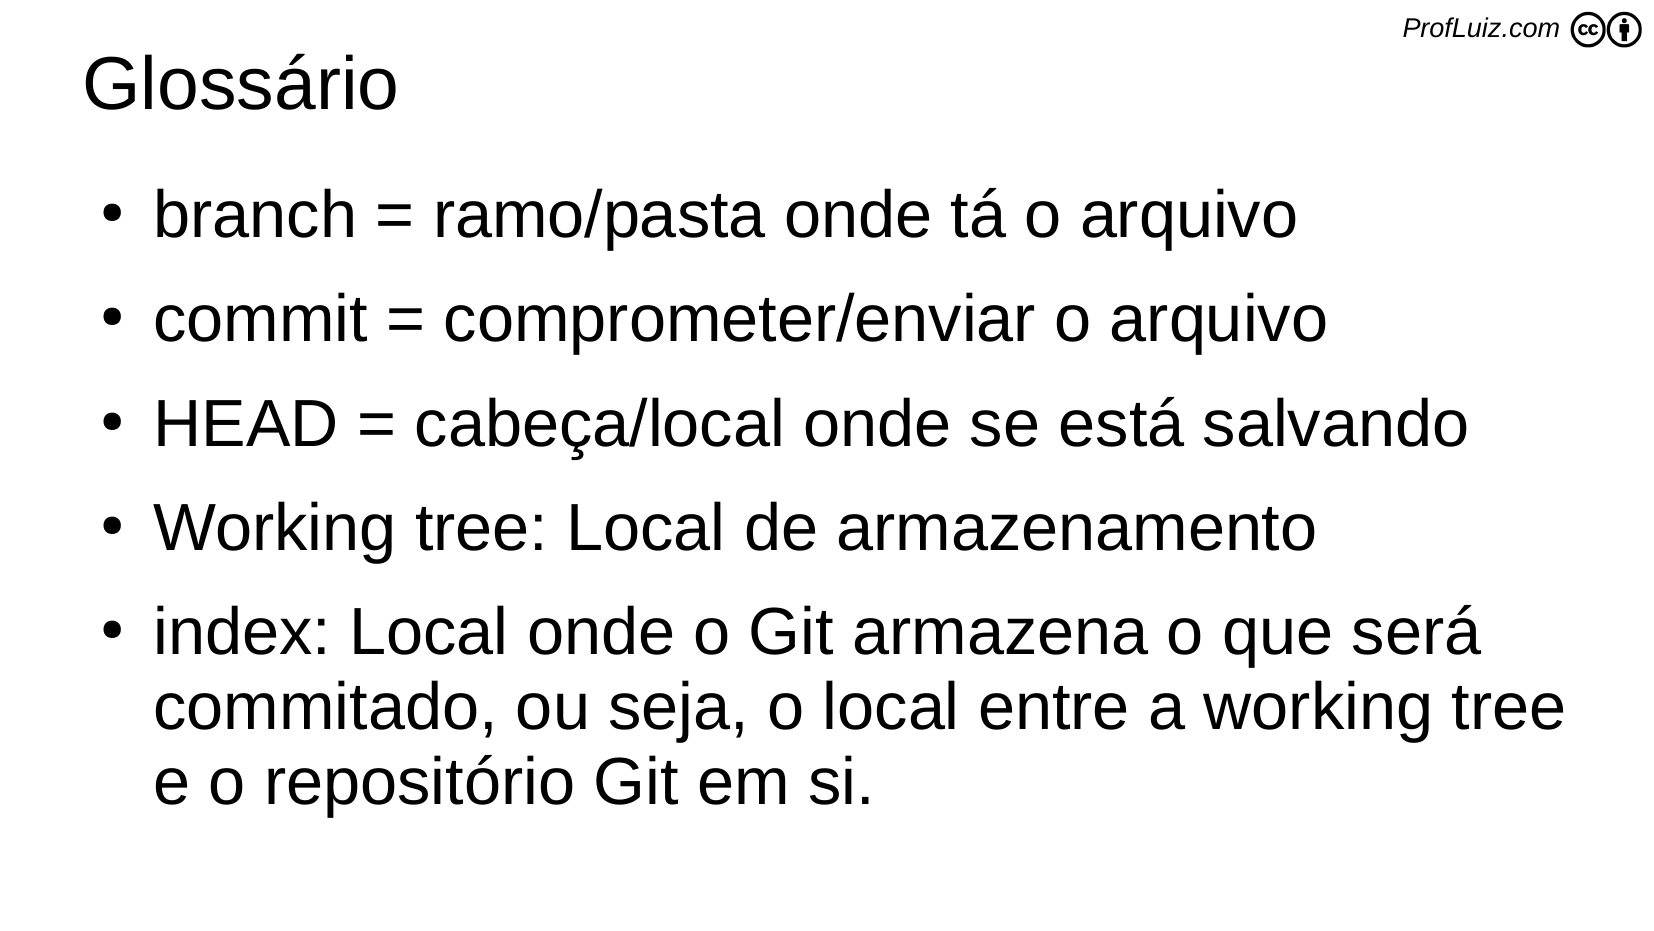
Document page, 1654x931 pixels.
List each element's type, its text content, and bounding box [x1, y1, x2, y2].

picture [1570, 11, 1642, 48]
title Glossário [82, 37, 1571, 130]
list branch = ramo/pasta onde tá o arquivo commit = comprometer/enviar o arquivo HEAD = cabeça/local onde se está salvando Working tree: Local de armazenamento index: Local onde o Git armazena o que será commitado, ou seja, o local entre a working tree e o repositório Git em si. [82, 177, 1571, 839]
